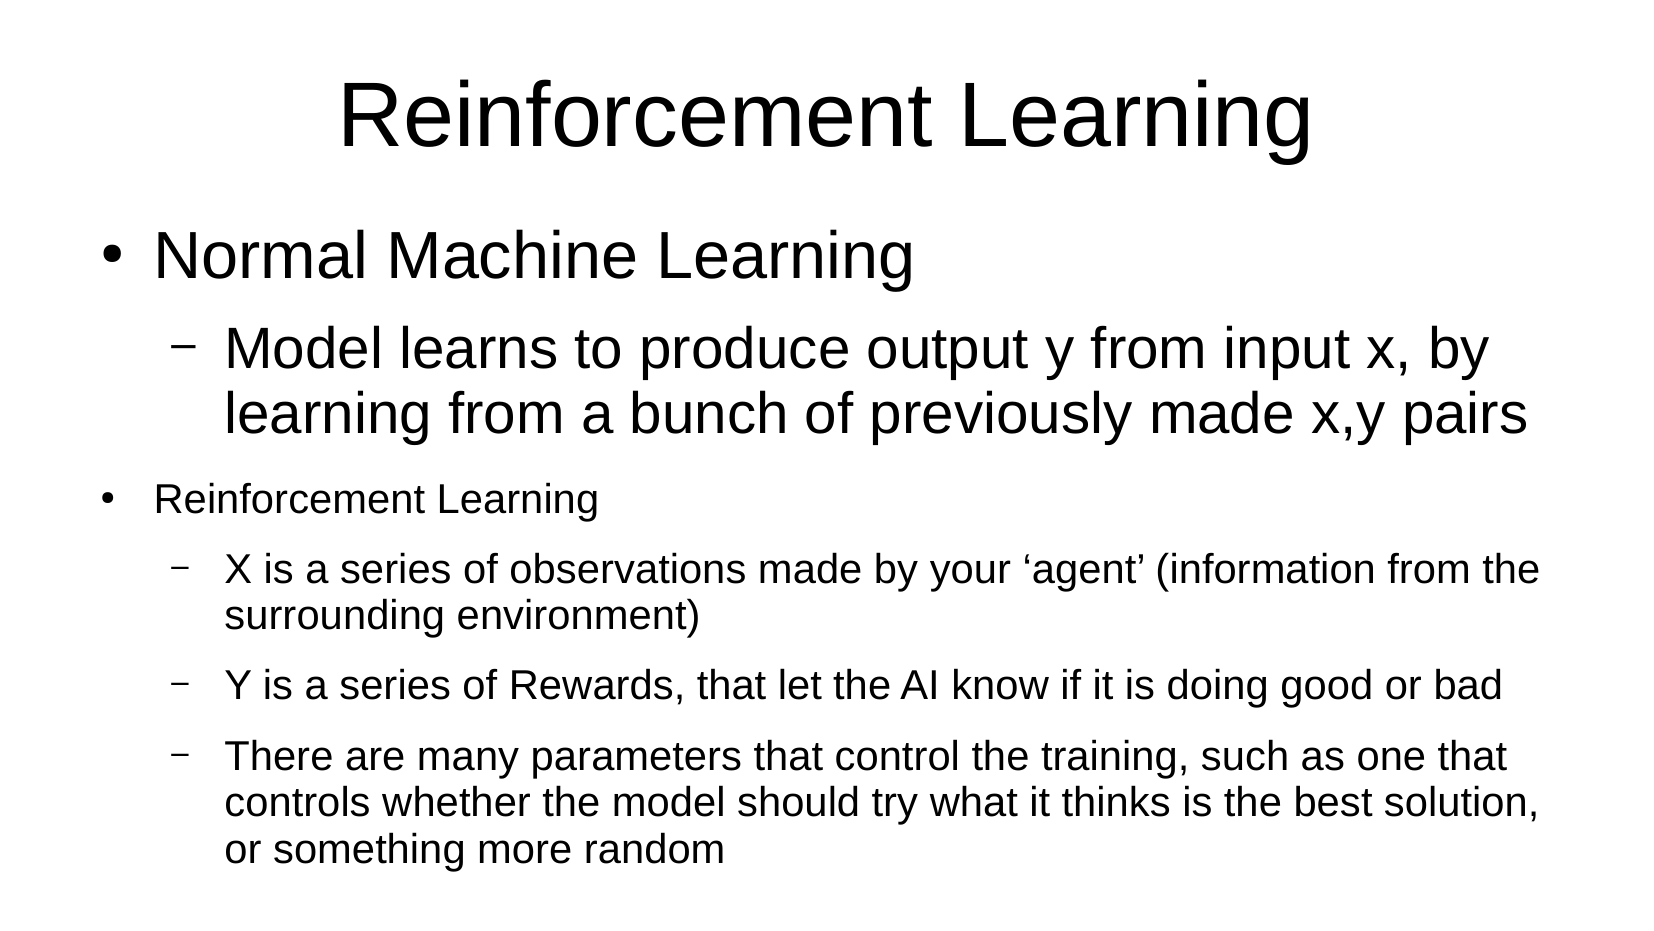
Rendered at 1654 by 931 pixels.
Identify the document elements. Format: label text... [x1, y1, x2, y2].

list Normal Machine Learning Model learns to produce output y from input x, by learning from a bunch of previously made x,y pairs Reinforcement Learning X is a series of observations made by your ‘agent’ (information from the surrounding environment) Y is a series of Rewards, that let the AI know if it is doing good or bad There are many parameters that control the training, such as one that controls whether the model should try what it thinks is the best solution, or something more random [82, 217, 1571, 886]
title Reinforcement Learning [82, 37, 1571, 193]
